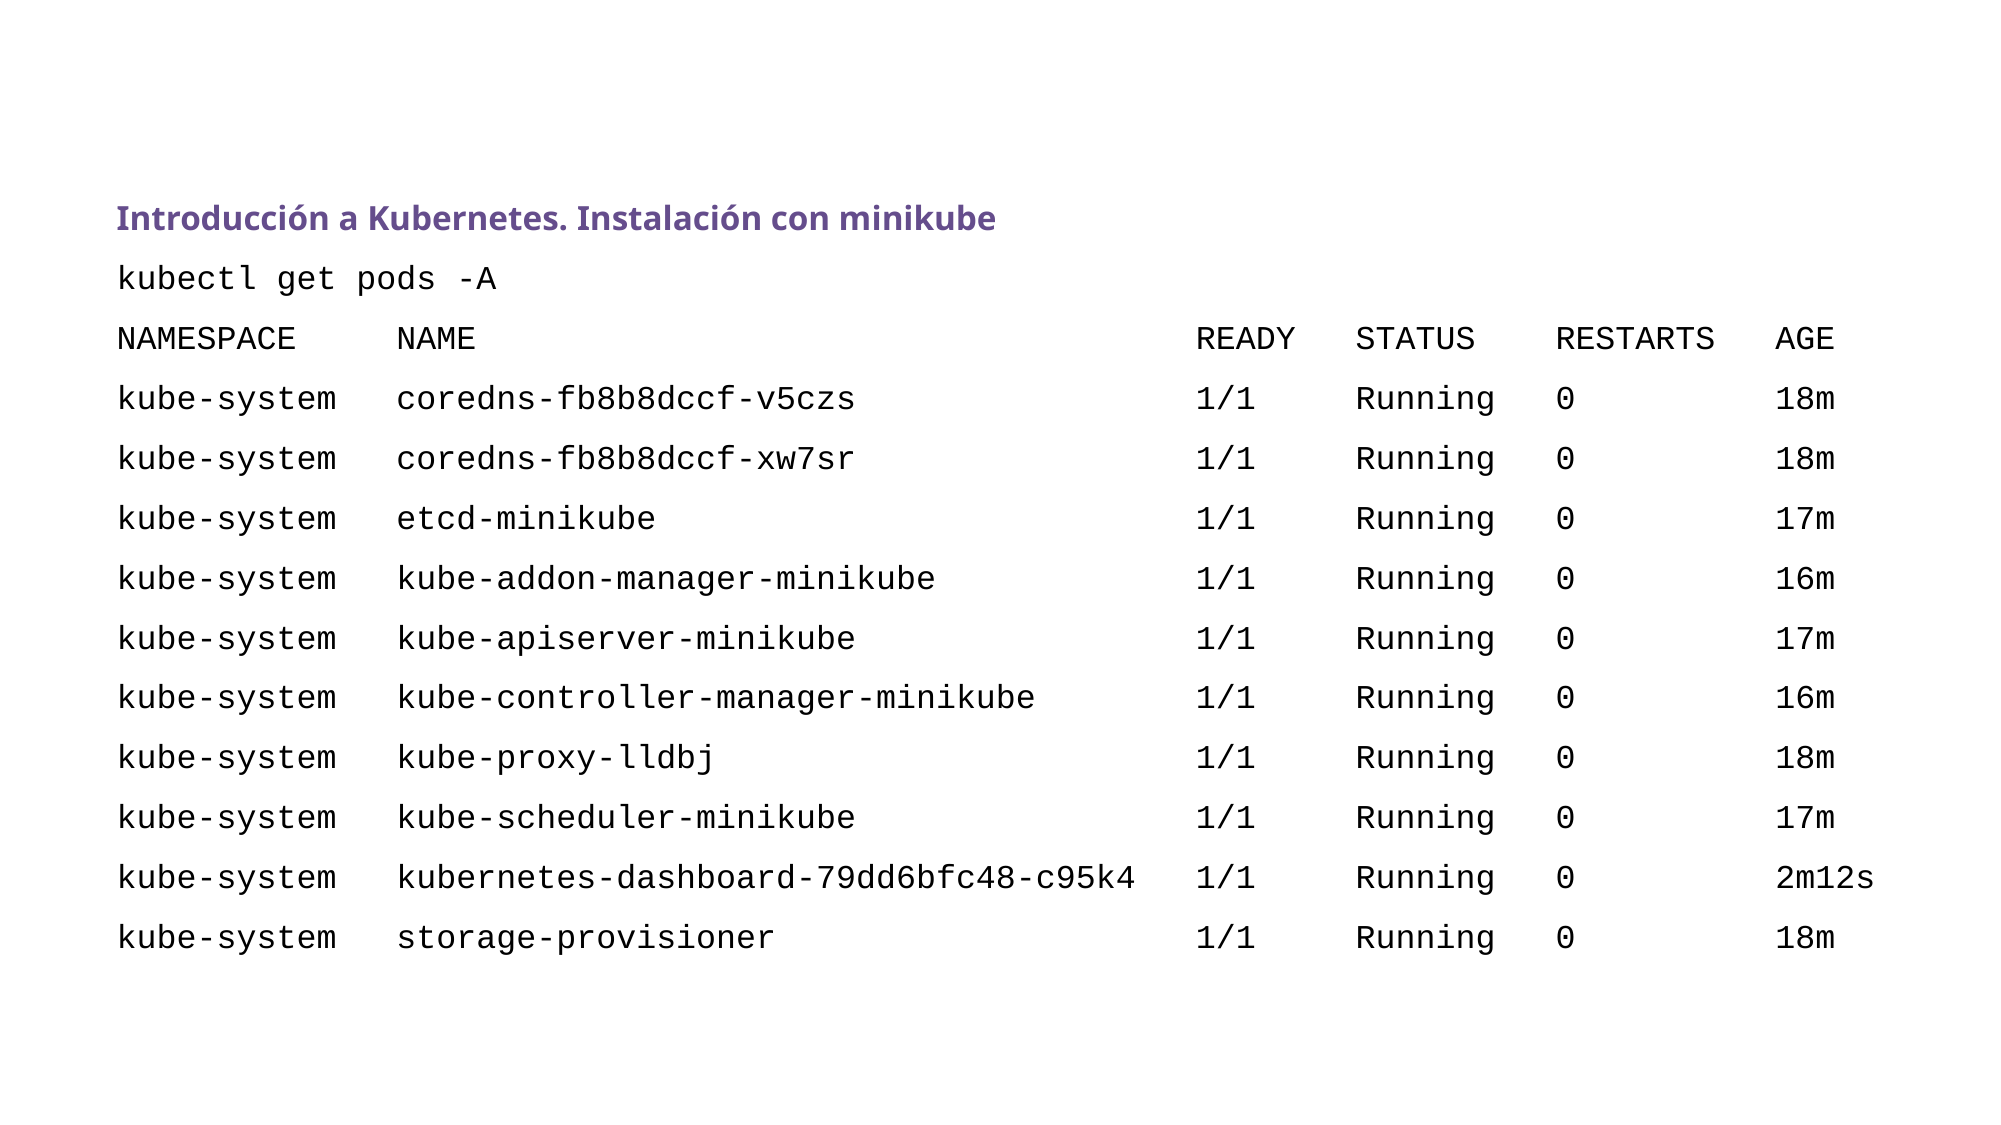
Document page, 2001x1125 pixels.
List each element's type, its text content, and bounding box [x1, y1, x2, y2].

text_box Introducción a Kubernetes. Instalación con minikube kubectl get pods -A NAMESPACE NAME READY STATUS RESTARTS AGE kube-system coredns-fb8b8dccf-v5czs 1/1 Running 0 18m kube-system coredns-fb8b8dccf-xw7sr 1/1 Running 0 18m kube-system etcd-minikube 1/1 Running 0 17m kube-system kube-addon-manager-minikube 1/1 Running 0 16m kube-system kube-apiserver-minikube 1/1 Running 0 17m kube-system kube-controller-manager-minikube 1/1 Running 0 16m kube-system kube-proxy-lldbj 1/1 Running 0 18m kube-system kube-scheduler-minikube 1/1 Running 0 17m kube-system kubernetes-dashboard-79dd6bfc48-c95k4 1/1 Running 0 2m12s kube-system storage-provisioner 1/1 Running 0 18m [101, 169, 1977, 382]
